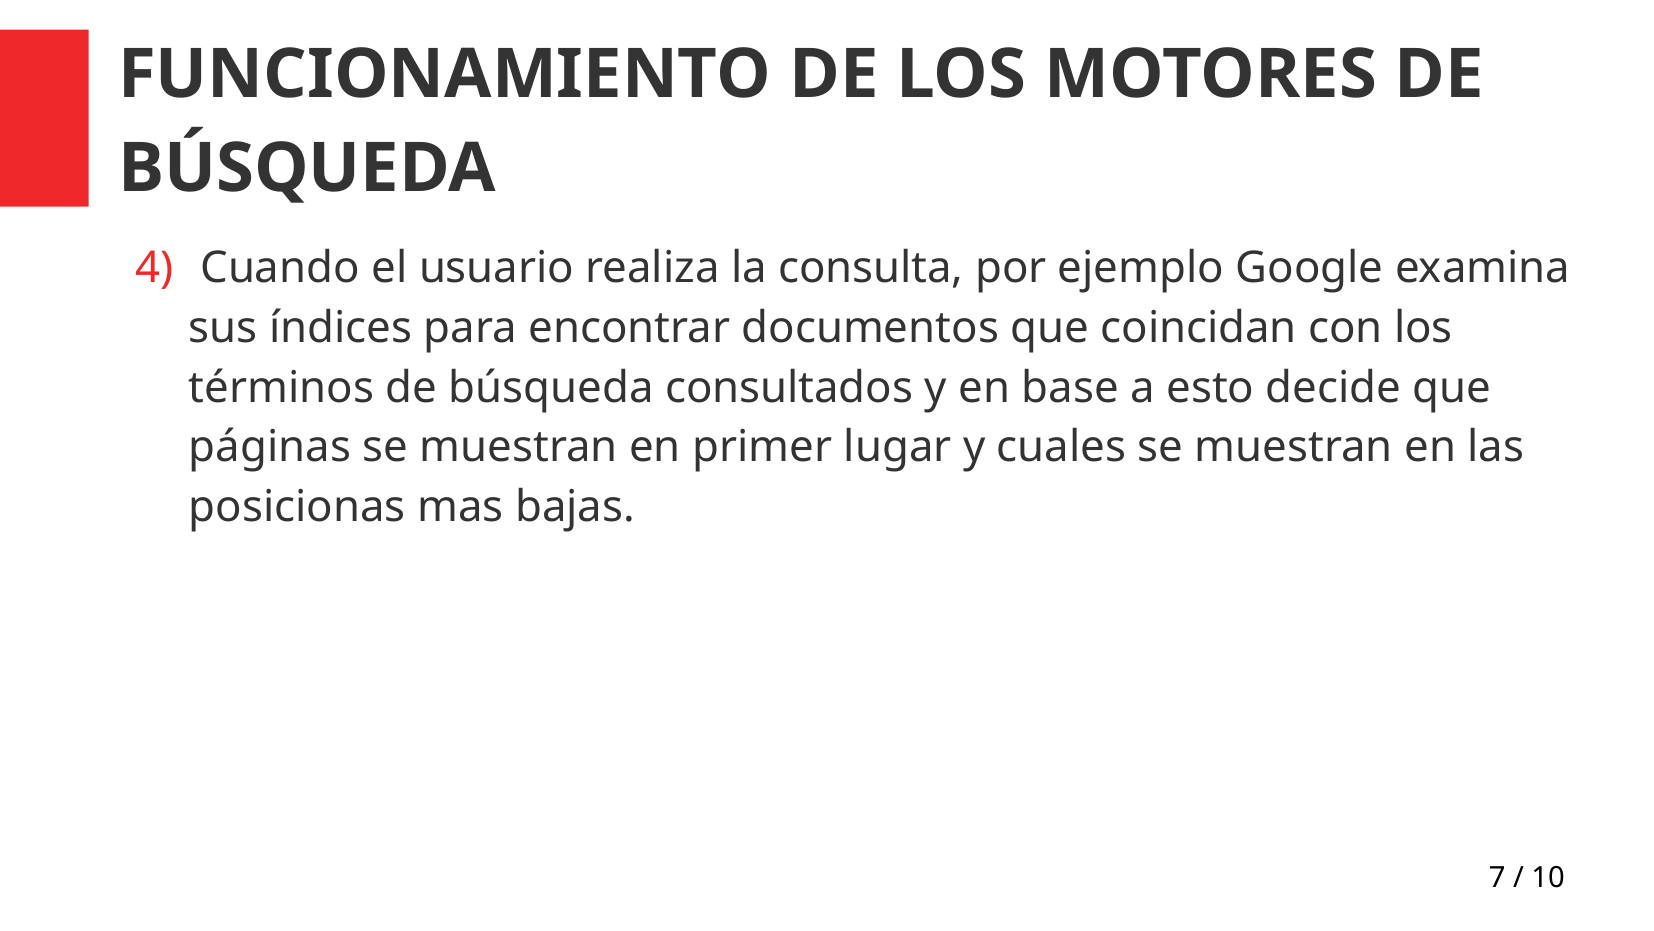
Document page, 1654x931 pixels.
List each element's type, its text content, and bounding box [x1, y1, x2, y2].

title FUNCIONAMIENTO DE LOS MOTORES DE BÚSQUEDA [118, 24, 1595, 212]
list Cuando el usuario realiza la consulta, por ejemplo Google examina sus índices para encontrar documentos que coincidan con los términos de búsqueda consultados y en base a esto decide que páginas se muestran en primer lugar y cuales se muestran en las posicionas mas bajas. [118, 236, 1595, 798]
